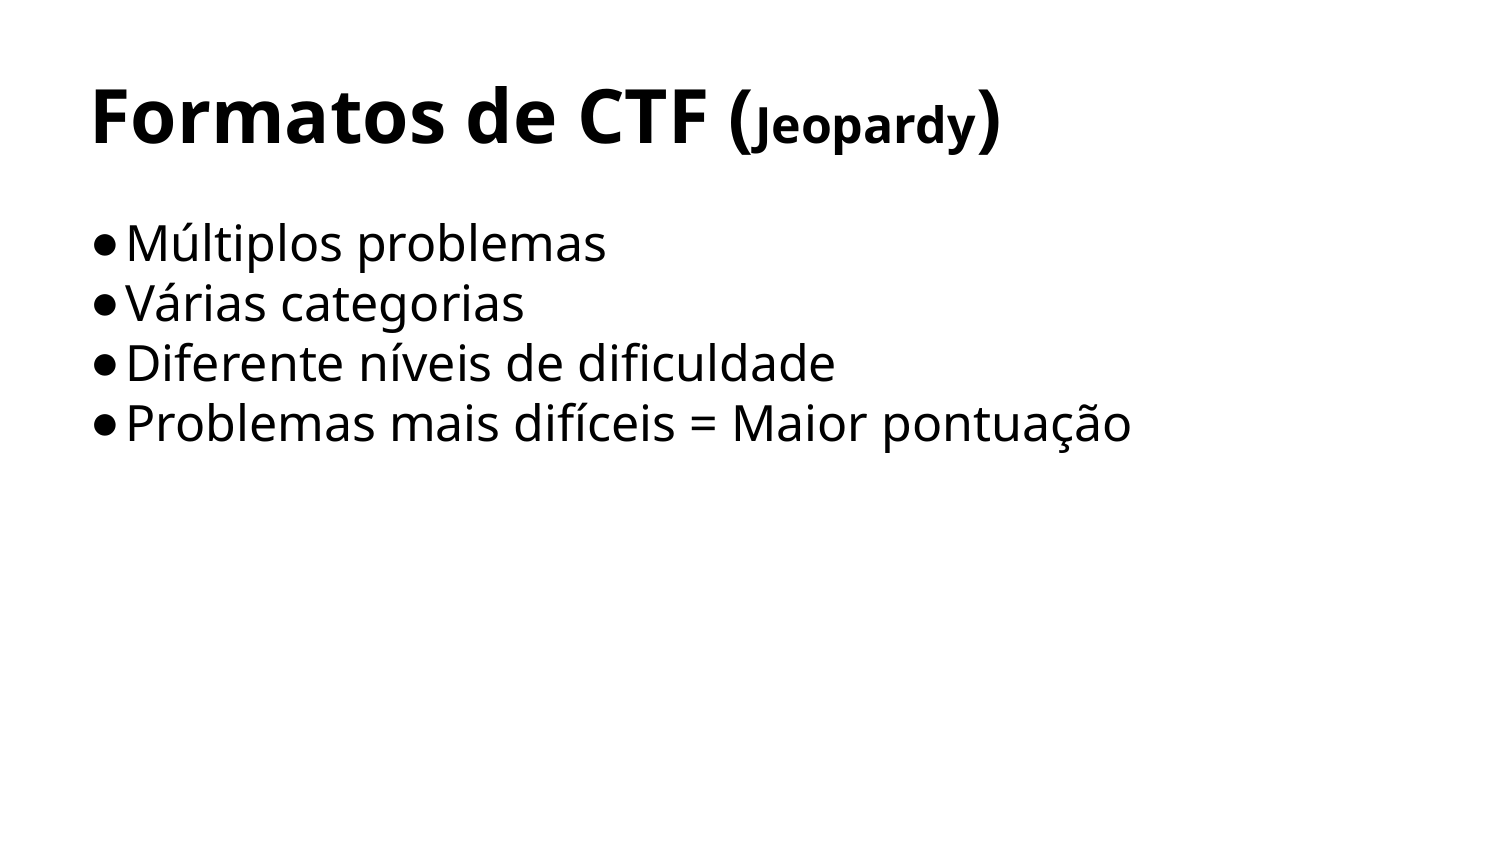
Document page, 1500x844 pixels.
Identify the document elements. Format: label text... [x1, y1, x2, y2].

text_box Múltiplos problemas Várias categorias Diferente níveis de dificuldade Problemas mais difíceis = Maior pontuação [75, 196, 1425, 808]
text_box Formatos de CTF (Jeopardy) [75, 33, 1425, 174]
